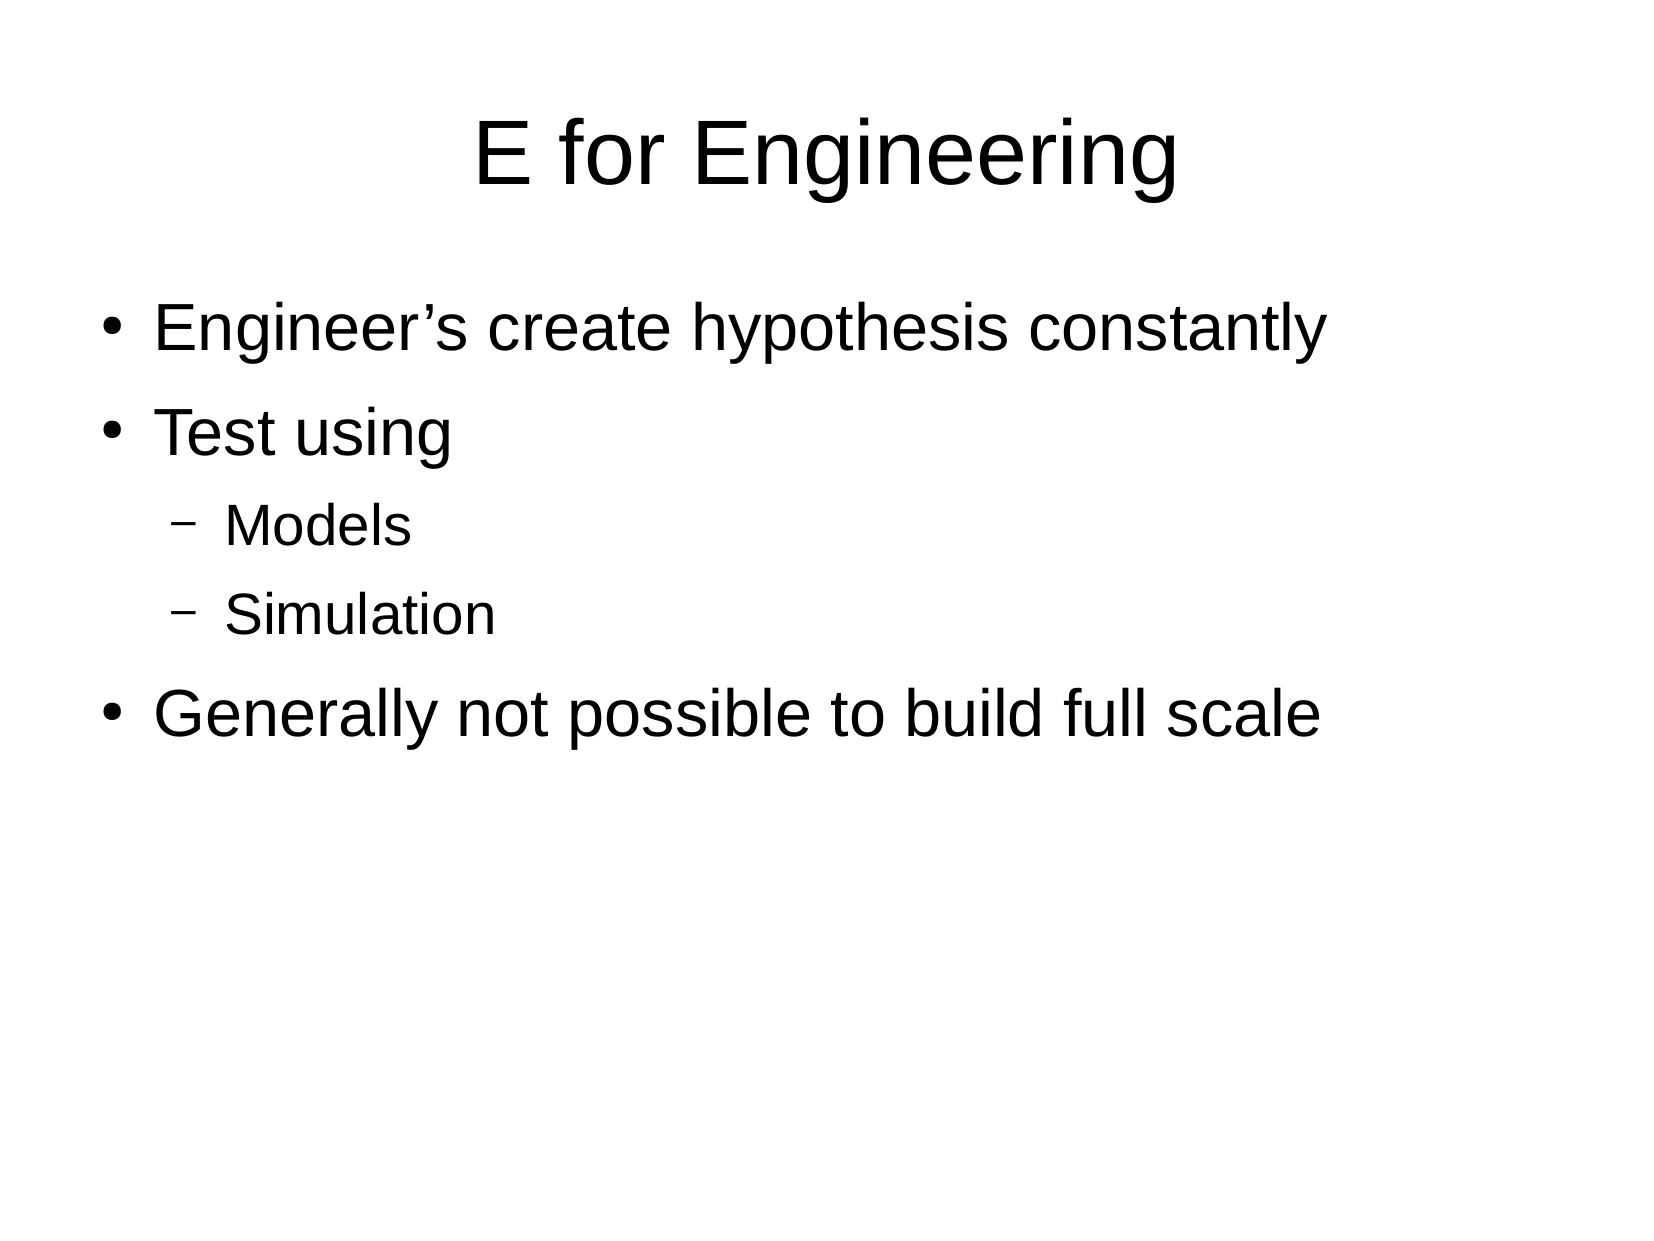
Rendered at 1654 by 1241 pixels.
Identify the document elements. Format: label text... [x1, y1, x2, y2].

list Engineer’s create hypothesis constantly Test using Models Simulation Generally not possible to build full scale [82, 290, 1571, 1010]
title E for Engineering [82, 49, 1571, 257]
